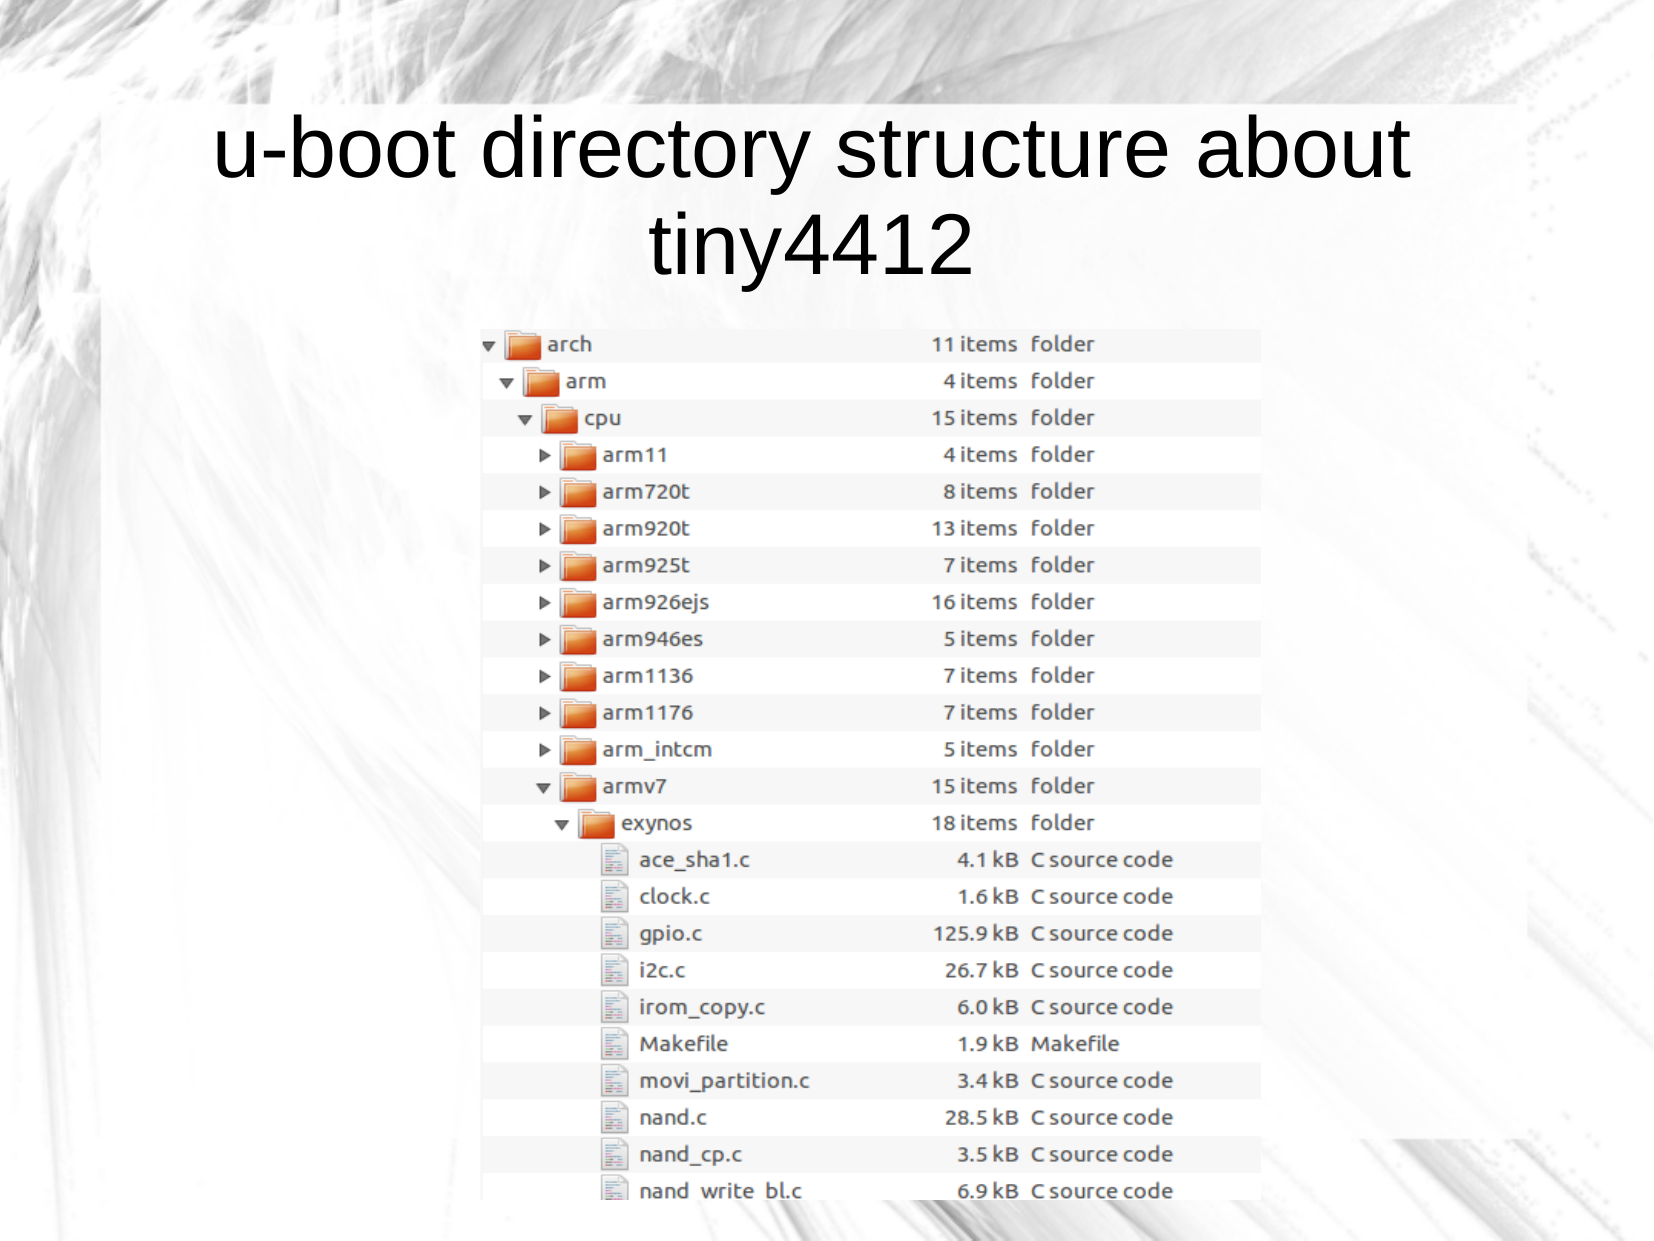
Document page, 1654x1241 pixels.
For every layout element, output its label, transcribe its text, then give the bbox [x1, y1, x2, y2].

title u-boot directory structure about tiny4412 [118, 99, 1506, 293]
picture [0, 0, 1654, 1241]
